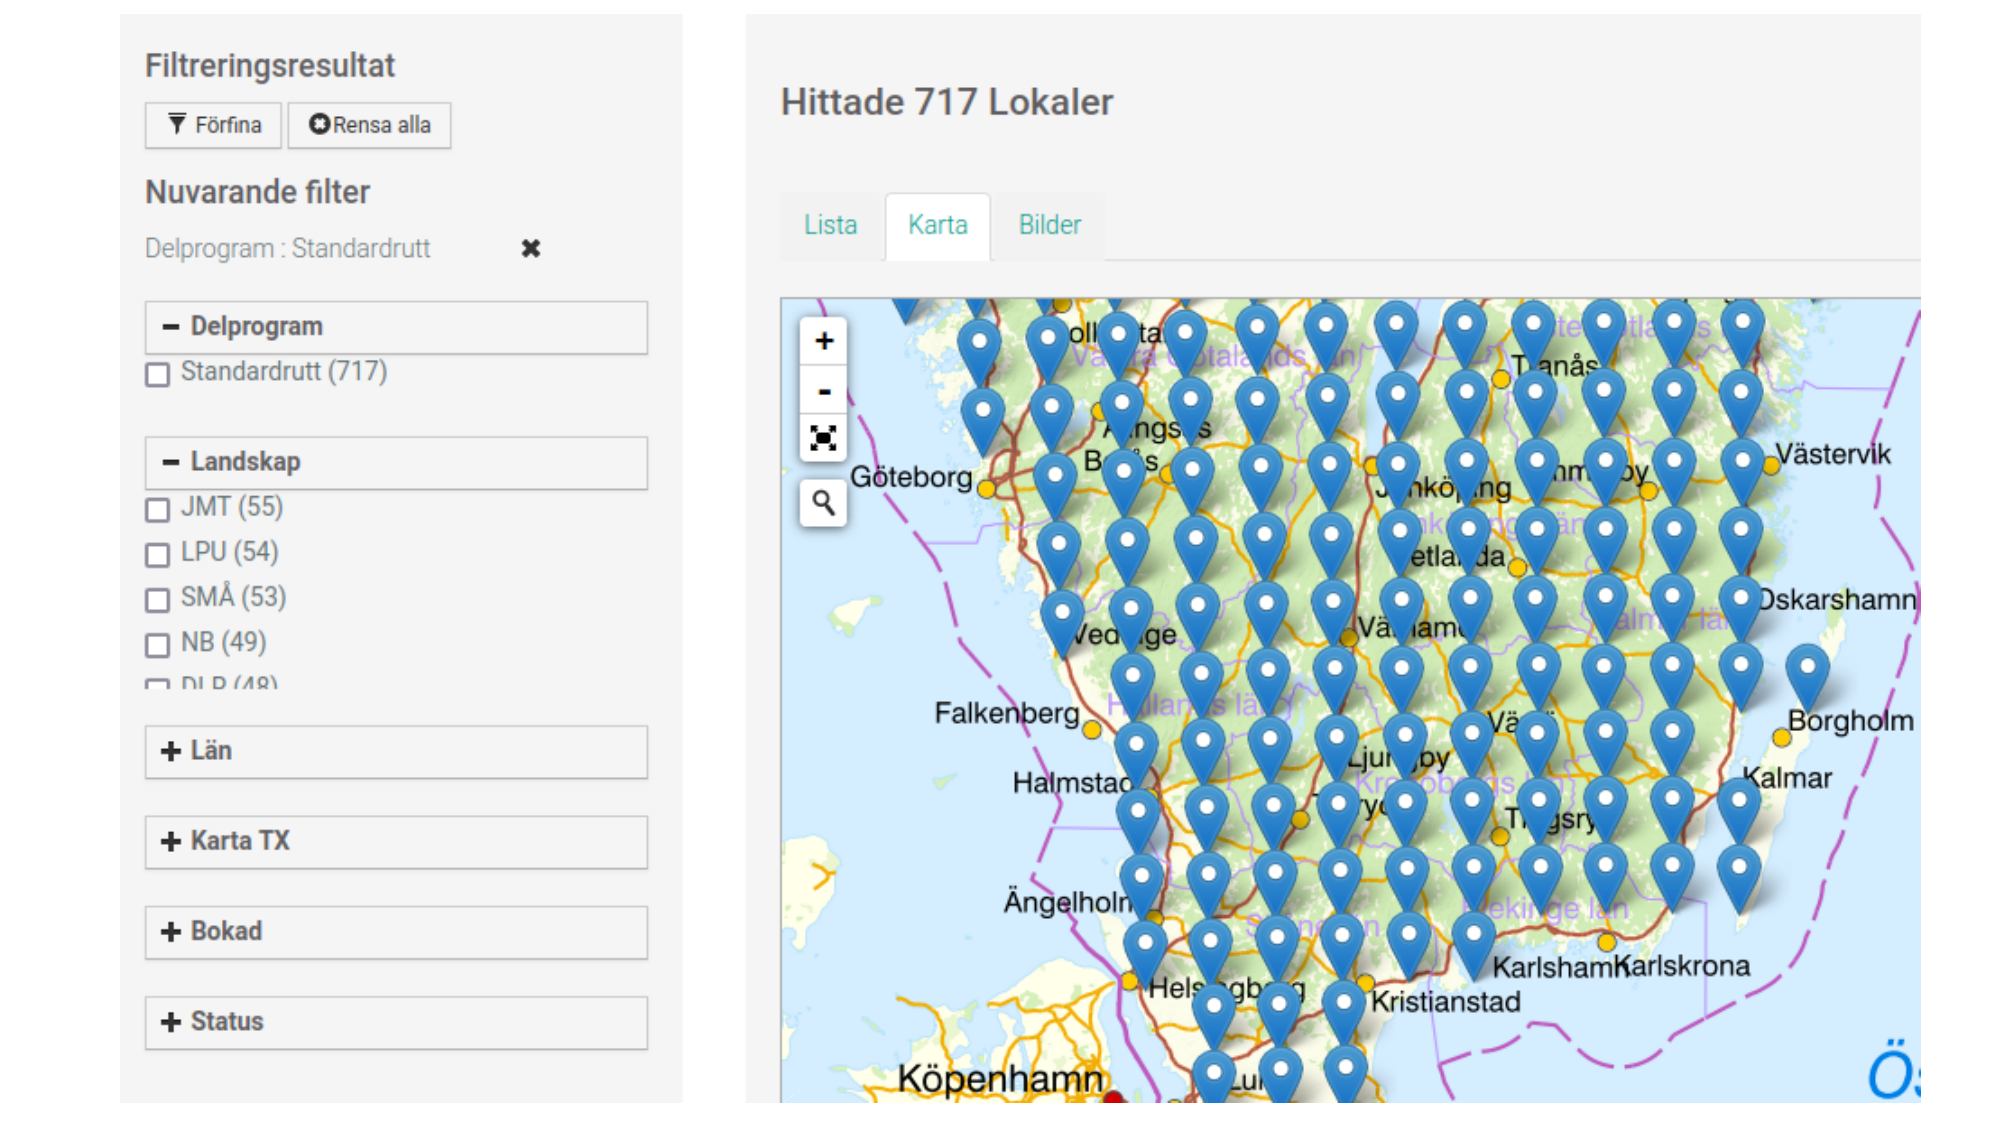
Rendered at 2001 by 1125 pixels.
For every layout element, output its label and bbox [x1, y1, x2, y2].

picture [120, 14, 1921, 1103]
